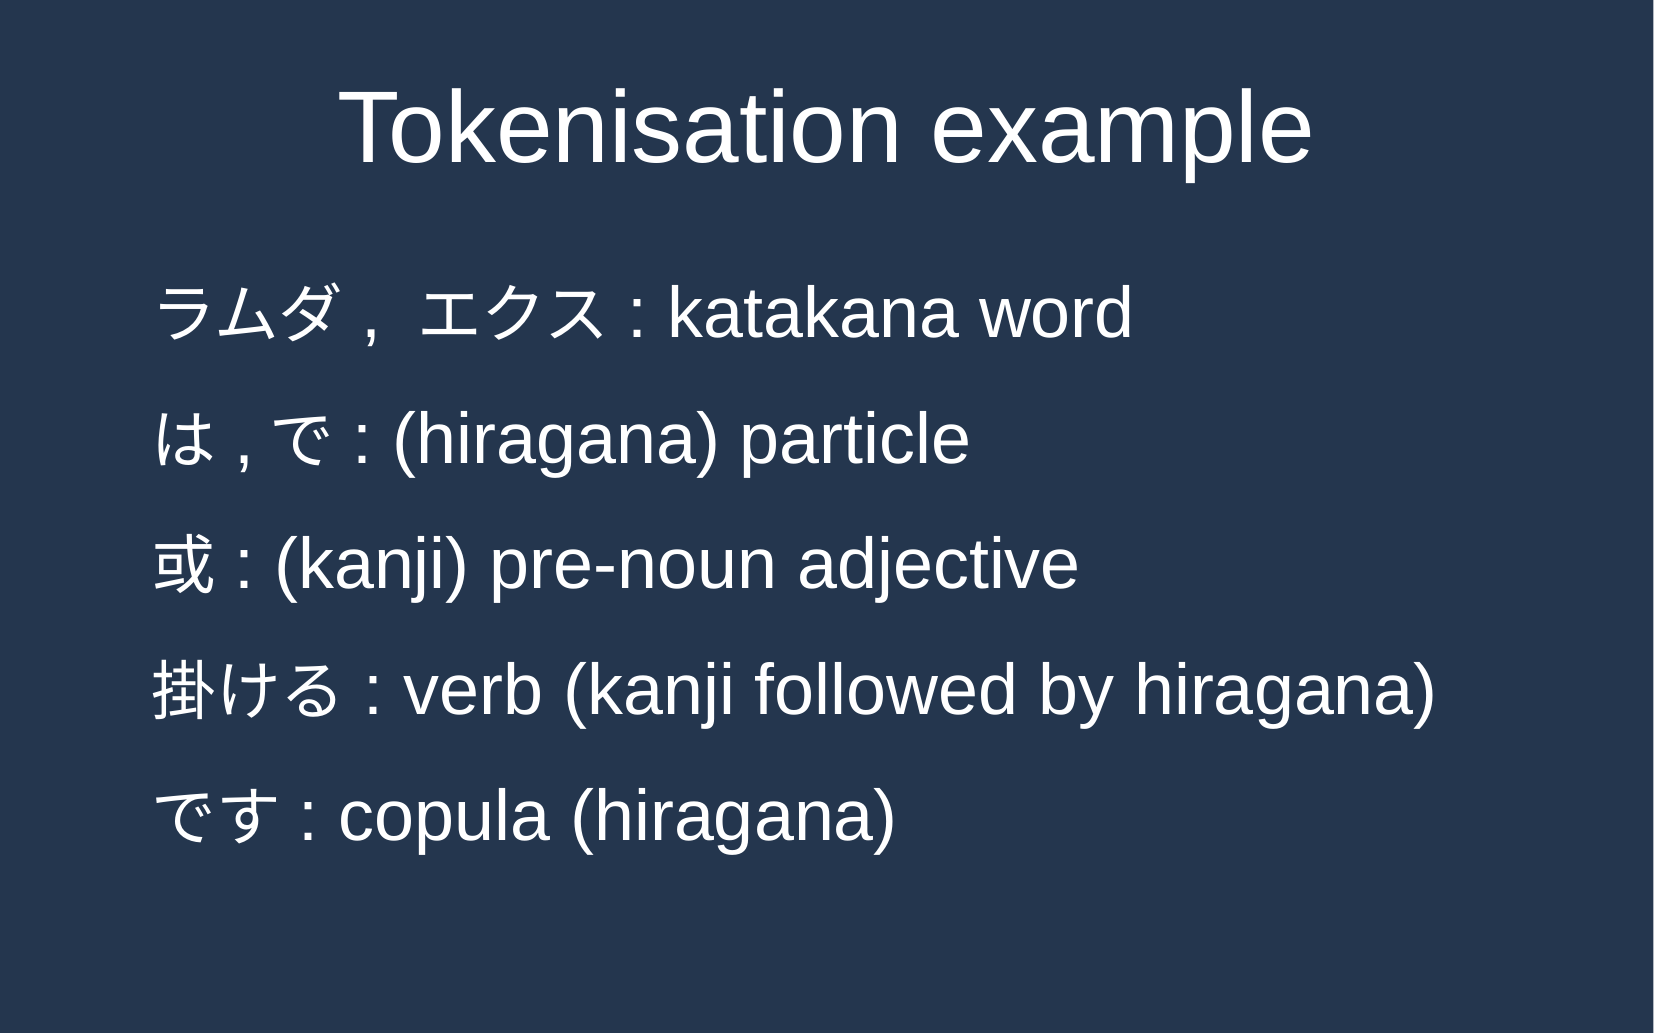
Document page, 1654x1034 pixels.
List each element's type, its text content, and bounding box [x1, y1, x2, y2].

list ラムダ, エクス: katakana word は,で: (hiragana) particle 或: (kanji) pre-noun adjective 掛ける: verb (kanji followed by hiragana) です: copula (hiragana) [82, 262, 1571, 863]
title Tokenisation example [82, 41, 1571, 214]
